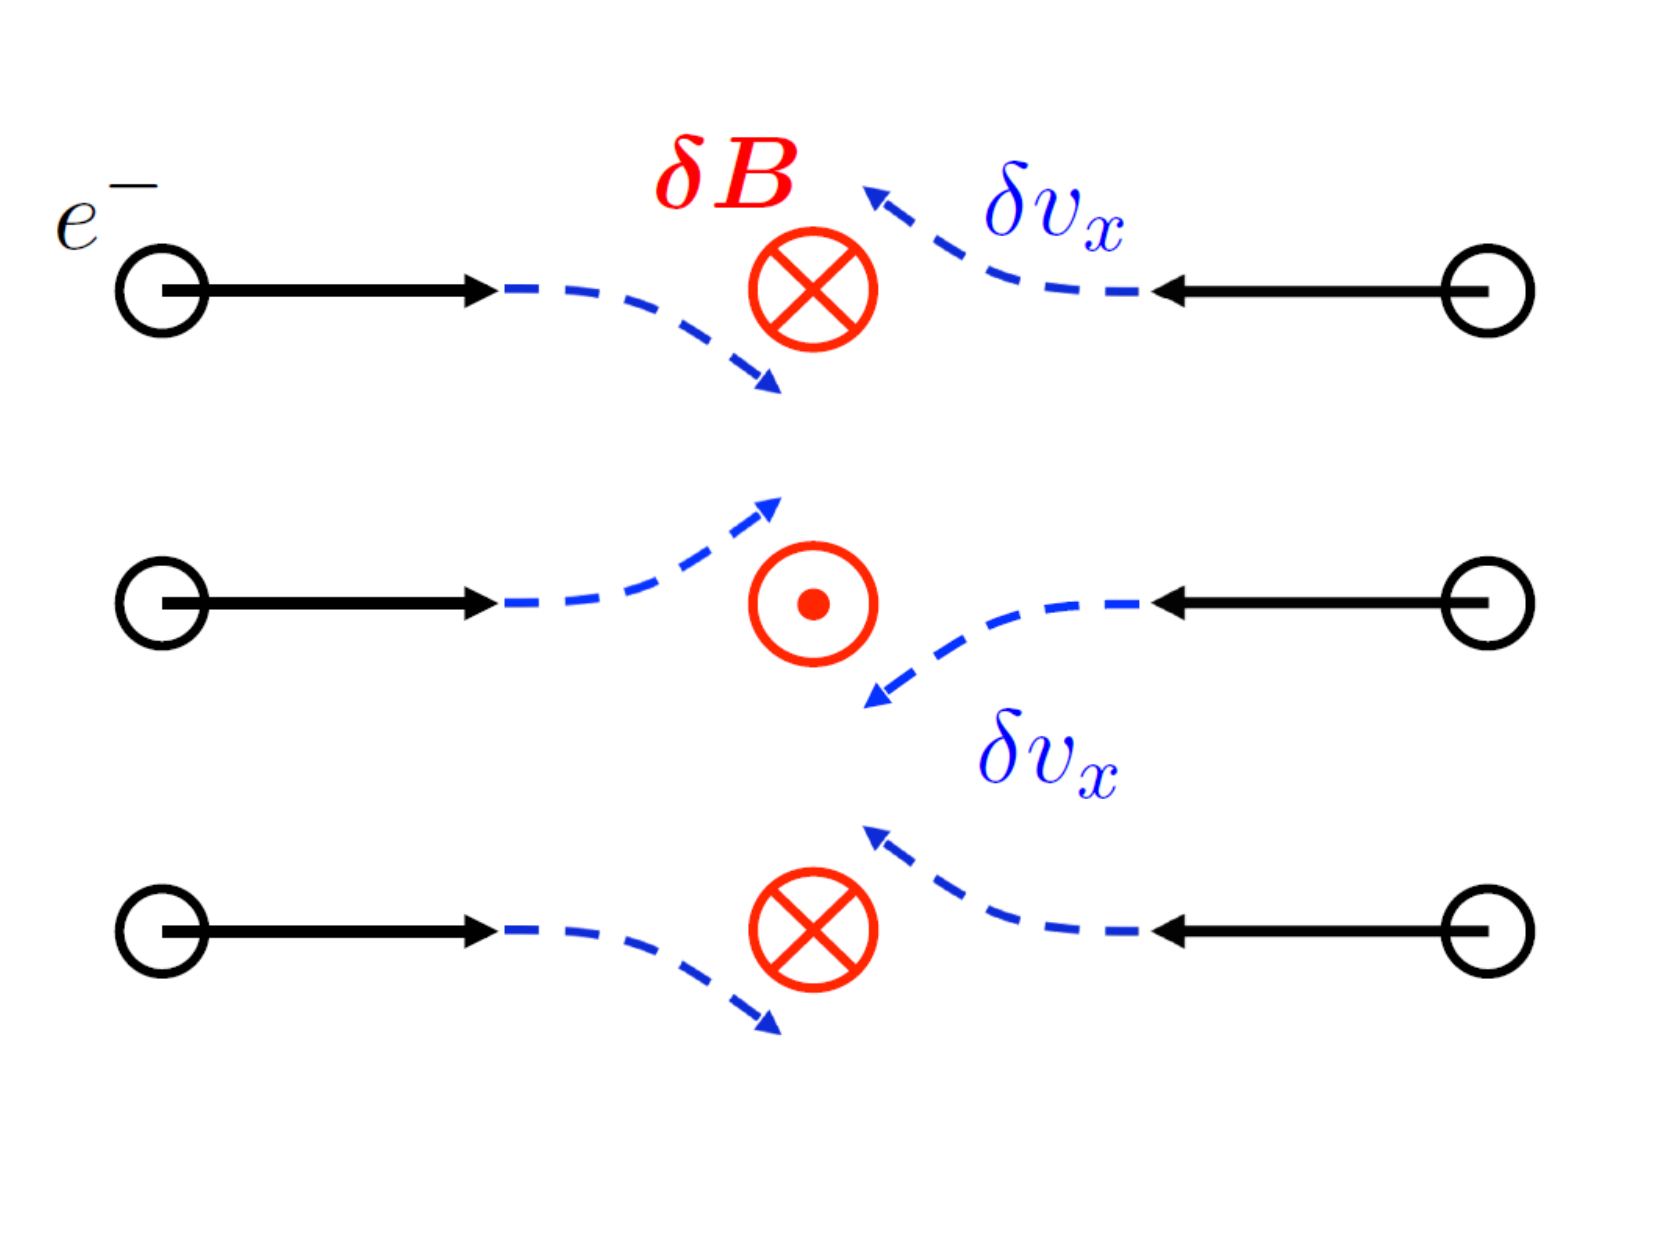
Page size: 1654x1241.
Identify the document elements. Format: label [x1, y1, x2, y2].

picture [17, 100, 1629, 1129]
